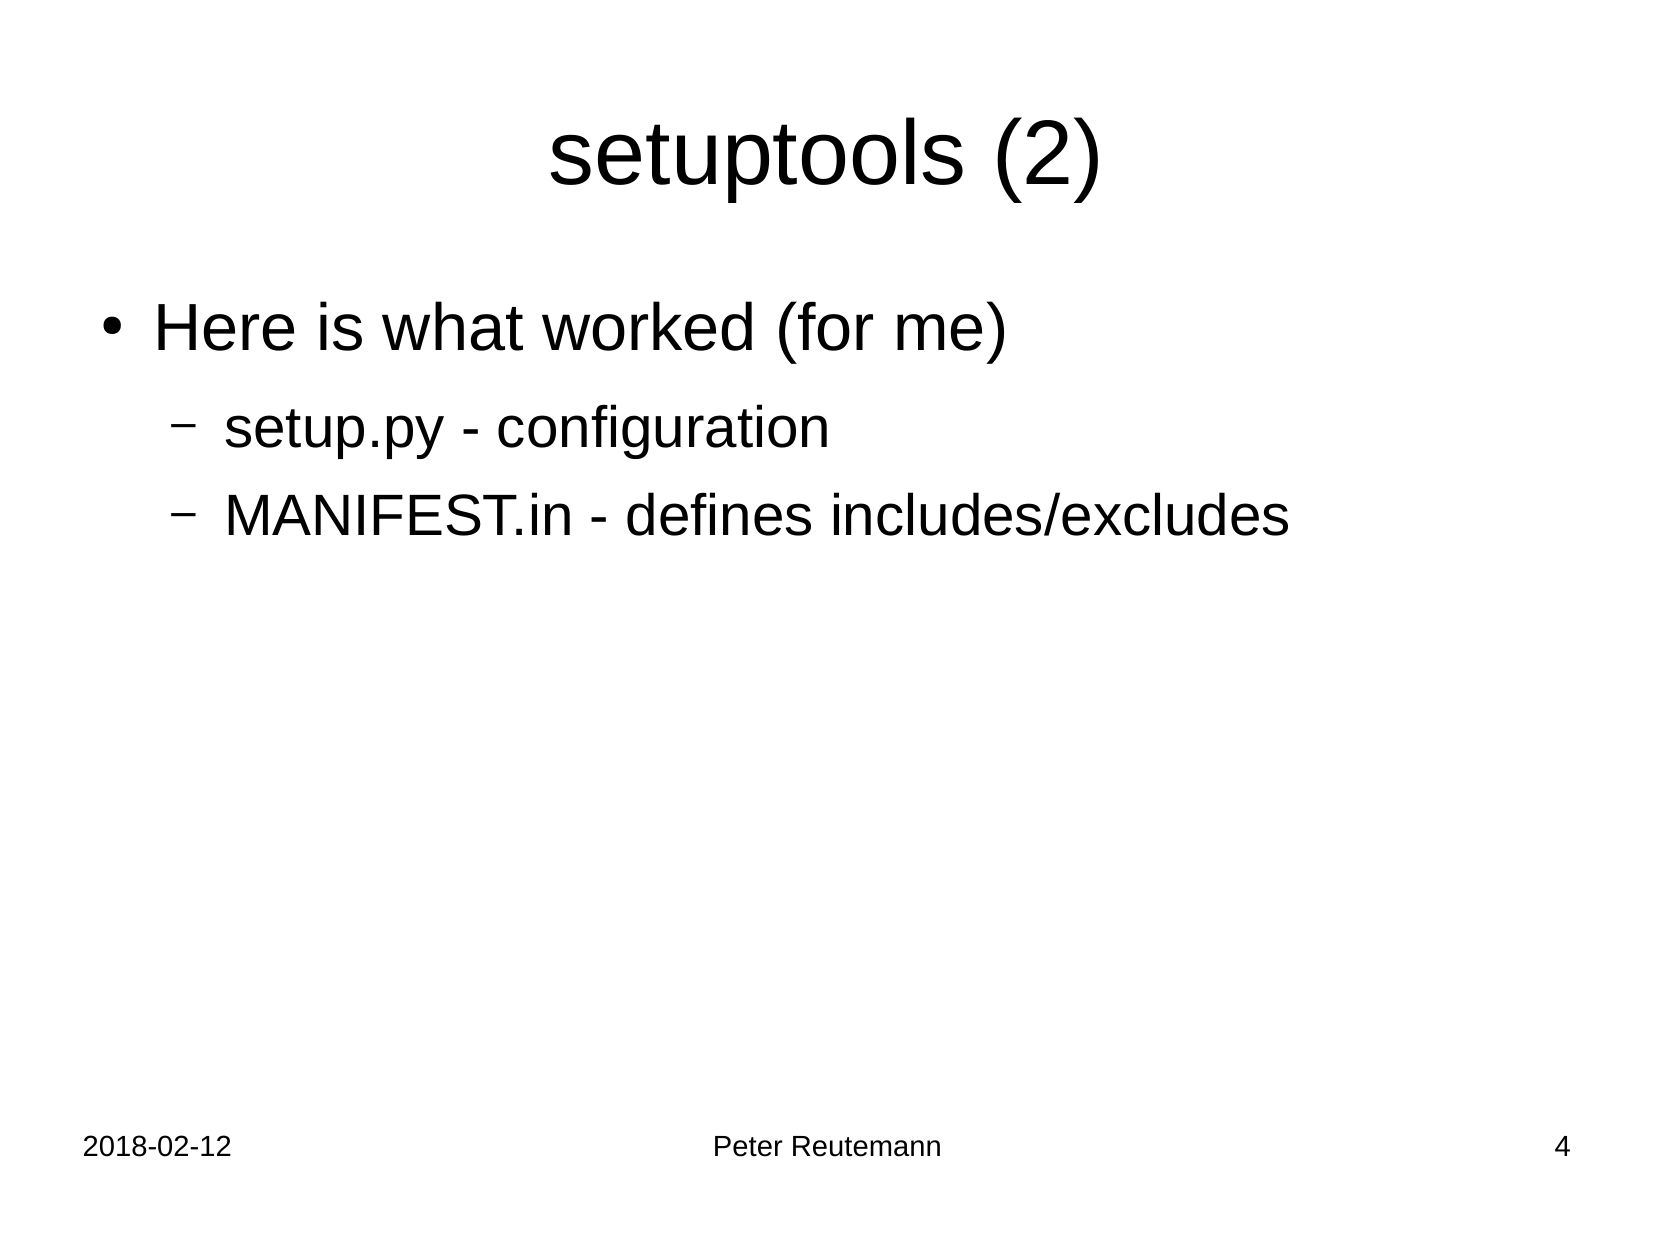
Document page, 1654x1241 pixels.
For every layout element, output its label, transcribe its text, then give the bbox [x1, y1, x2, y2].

list Here is what worked (for me) setup.py - configuration MANIFEST.in - defines includes/excludes [82, 290, 1538, 1010]
title setuptools (2) [82, 49, 1571, 257]
